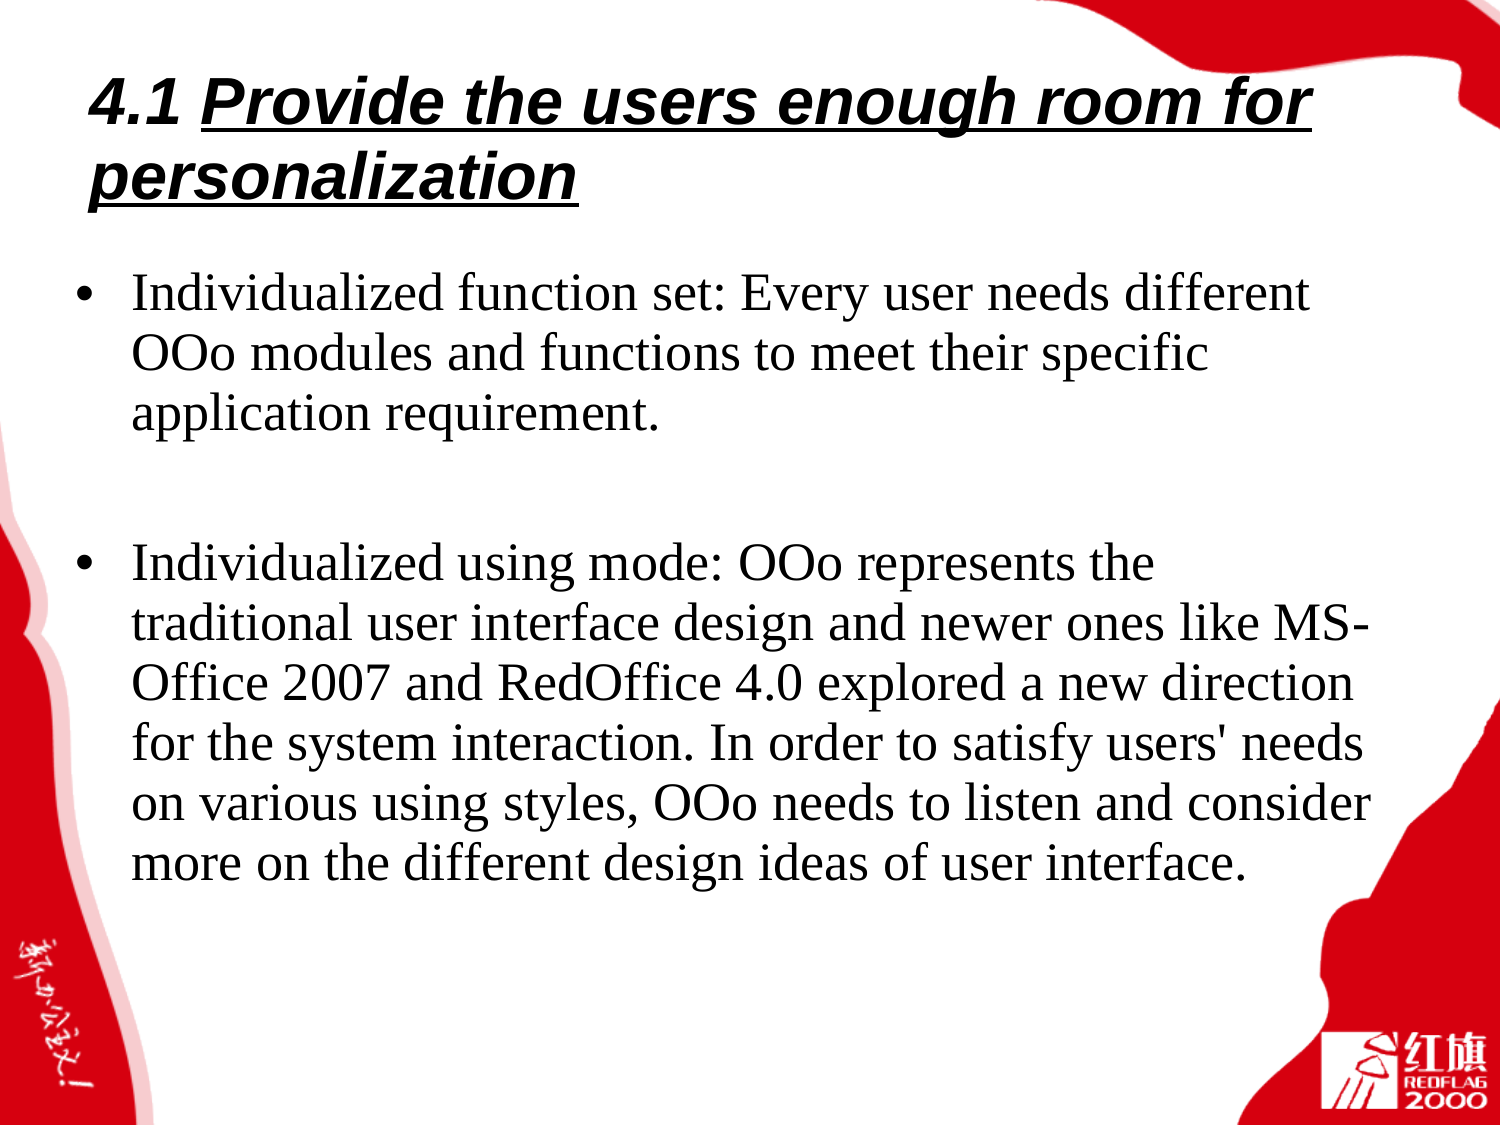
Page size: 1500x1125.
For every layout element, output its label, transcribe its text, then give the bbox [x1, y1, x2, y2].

picture [0, 0, 1500, 1125]
list Individualized function set: Every user needs different OOo modules and functions to meet their specific application requirement. Individualized using mode: OOo represents the traditional user interface design and newer ones like MS-Office 2007 and RedOffice 4.0 explored a new direction for the system interaction. In order to satisfy users' needs on various using styles, OOo needs to listen and consider more on the different design ideas of user interface. [75, 262, 1388, 903]
title 4.1 Provide the users enough room for personalization [75, 44, 1426, 233]
